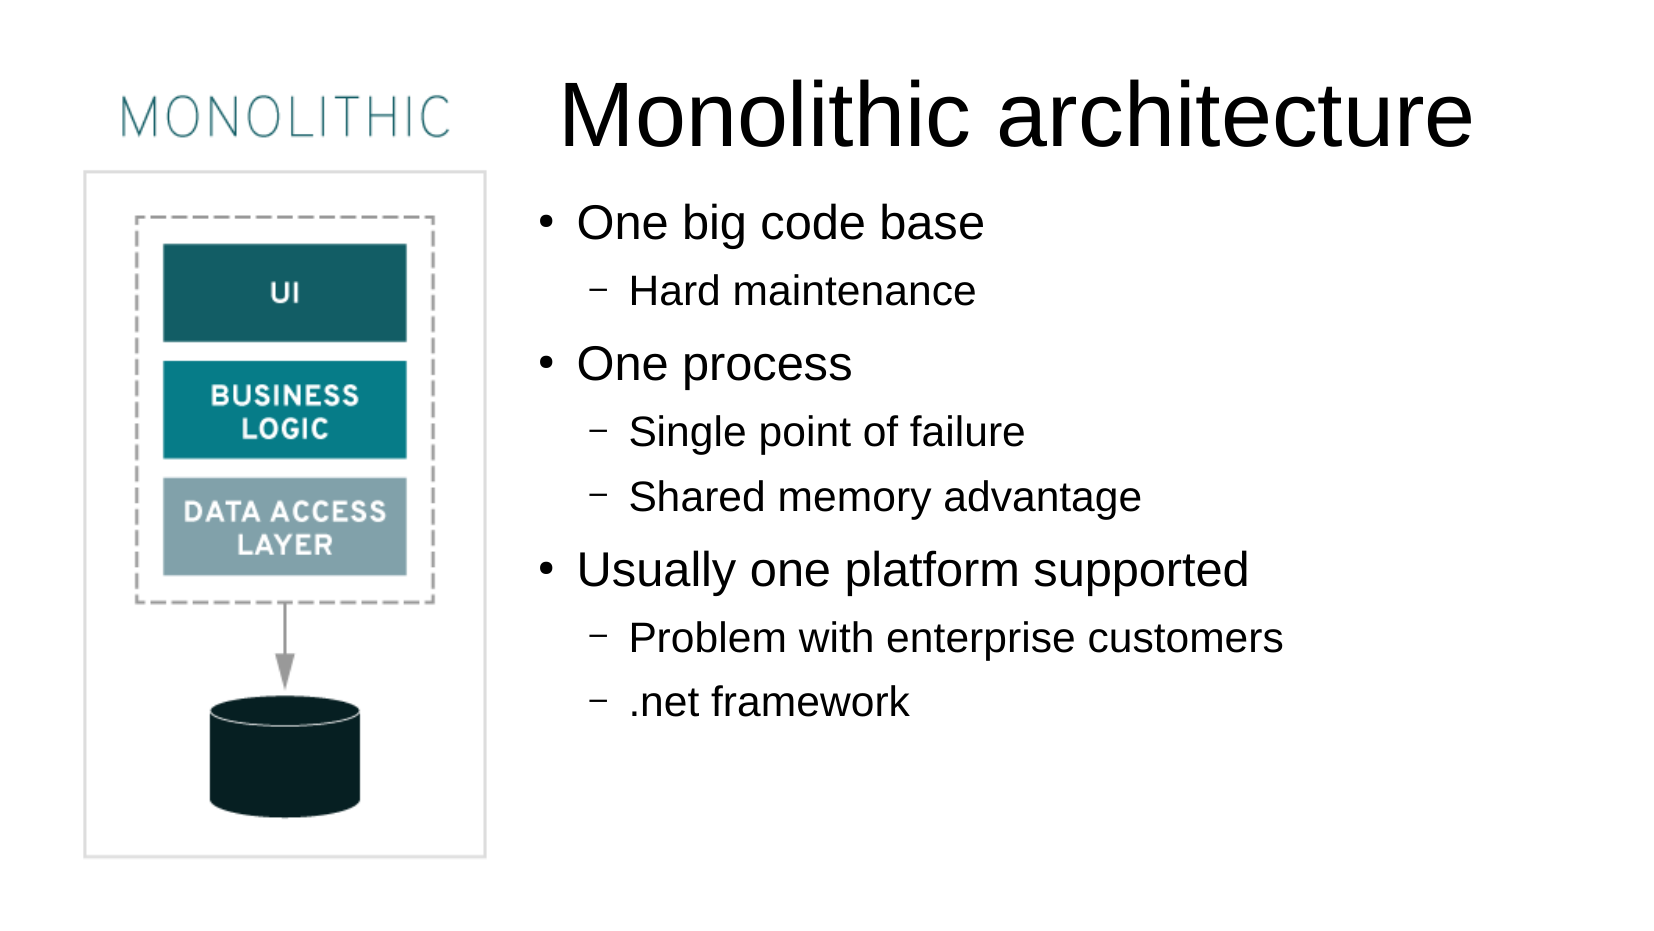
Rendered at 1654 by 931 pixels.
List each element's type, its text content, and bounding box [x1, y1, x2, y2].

picture [57, 47, 510, 888]
title Monolithic architecture [82, 37, 1571, 193]
list One big code base Hard maintenance One process Single point of failure Shared memory advantage Usually one platform supported Problem with enterprise customers .net framework [525, 195, 1306, 736]
